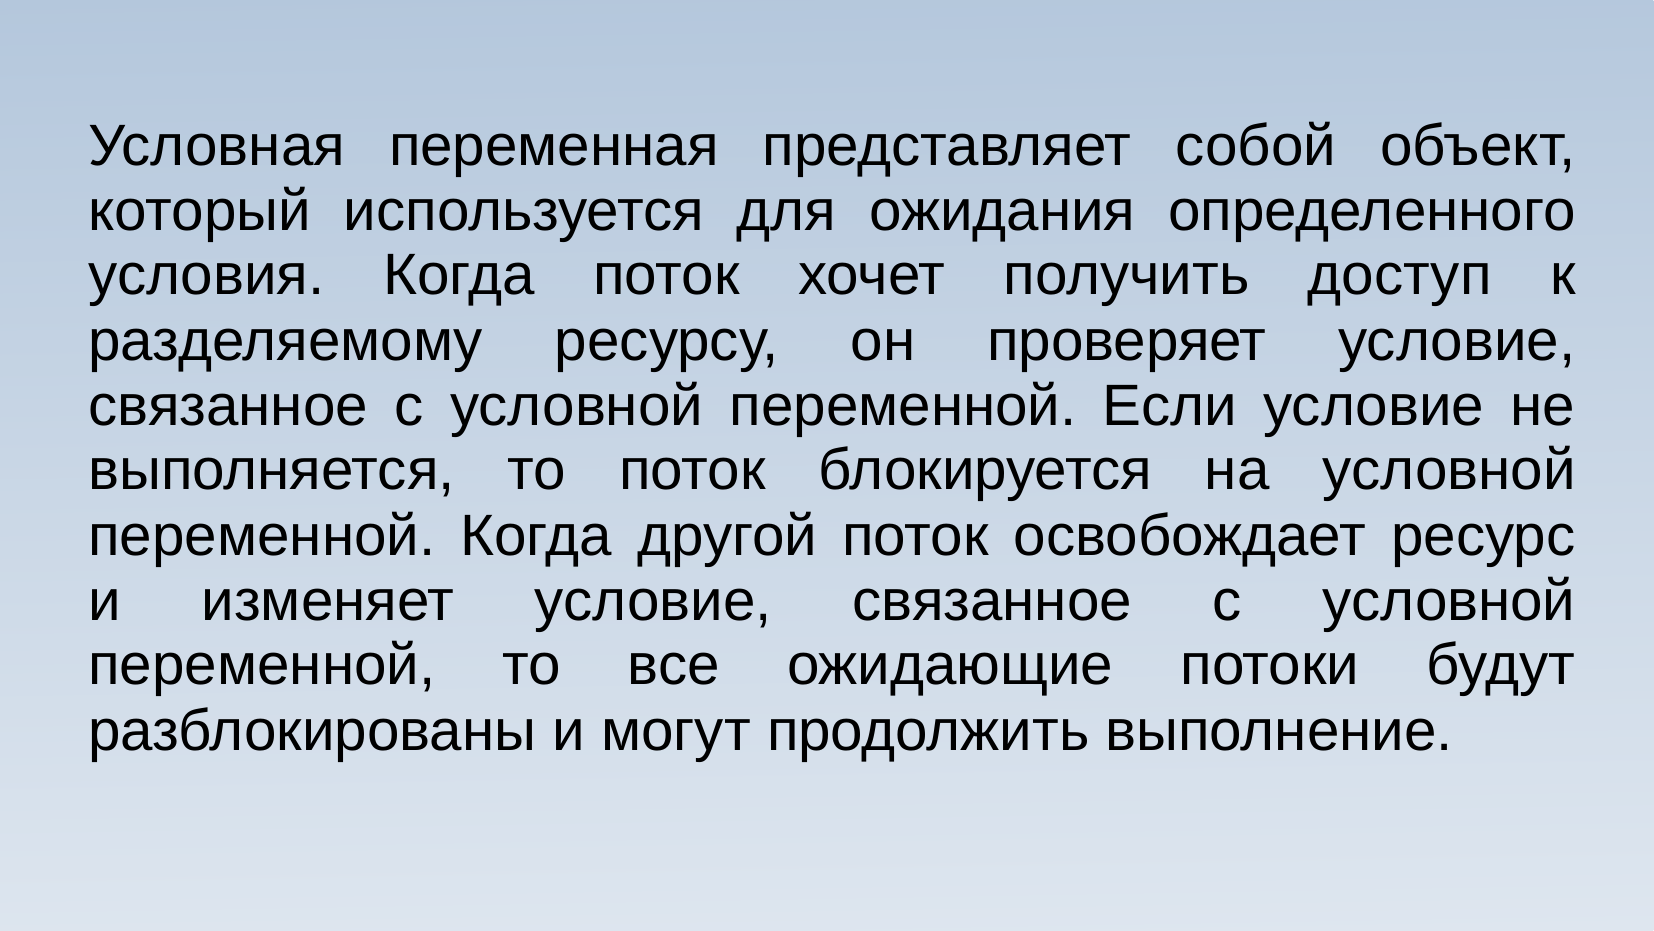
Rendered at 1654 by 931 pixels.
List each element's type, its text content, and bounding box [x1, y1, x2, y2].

subtitle Условная переменная представляет собой объект, который используется для ожидания определенного условия. Когда поток хочет получить доступ к разделяемому ресурсу, он проверяет условие, связанное с условной переменной. Если условие не выполняется, то поток блокируется на условной переменной. Когда другой поток освобождает ресурс и изменяет условие, связанное с условной переменной, то все ожидающие потоки будут разблокированы и могут продолжить выполнение. [88, 77, 1577, 798]
